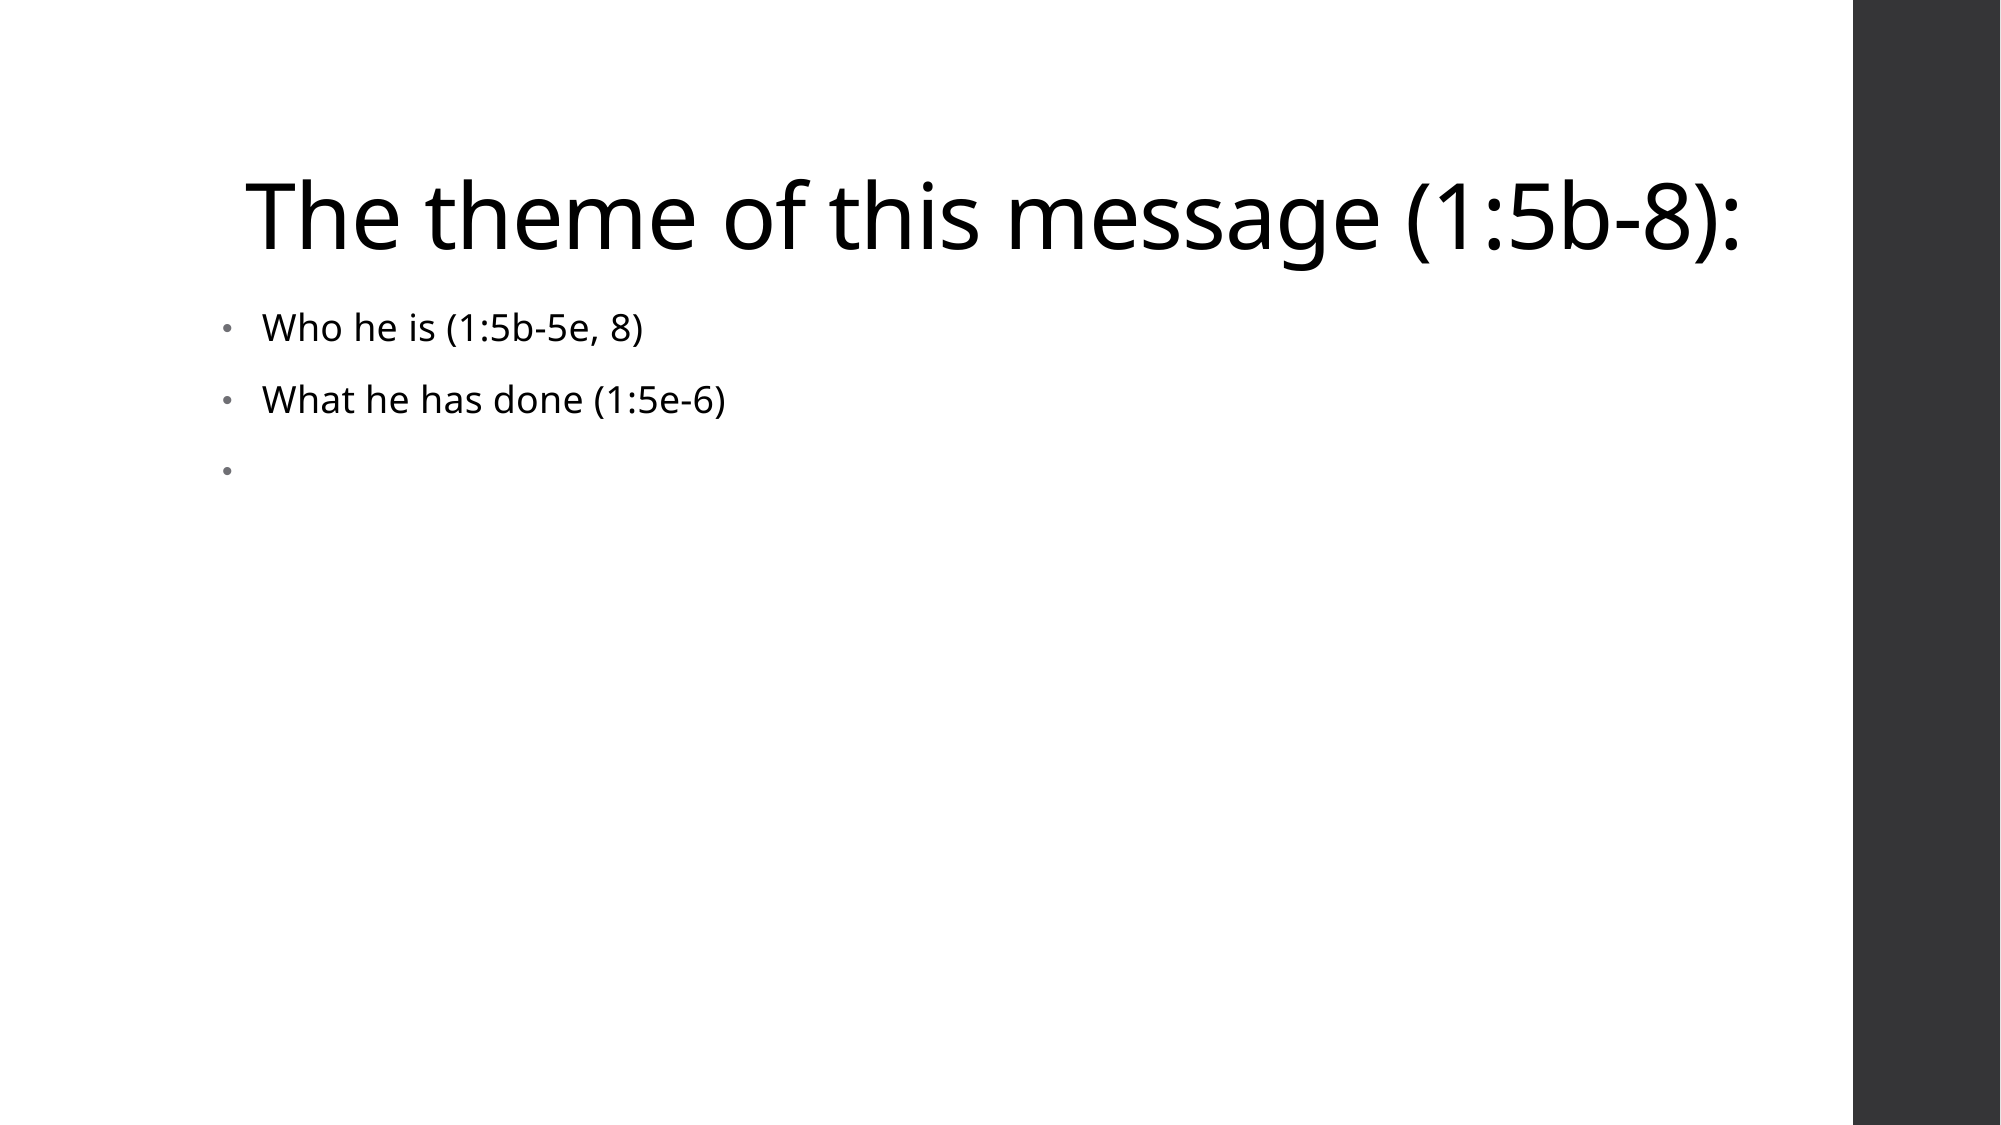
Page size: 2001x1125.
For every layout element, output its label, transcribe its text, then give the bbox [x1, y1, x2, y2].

list Who he is (1:5b-5e, 8) What he has done (1:5e-6) [206, 299, 1617, 1014]
title The theme of this message (1:5b-8): [206, 60, 1797, 278]
